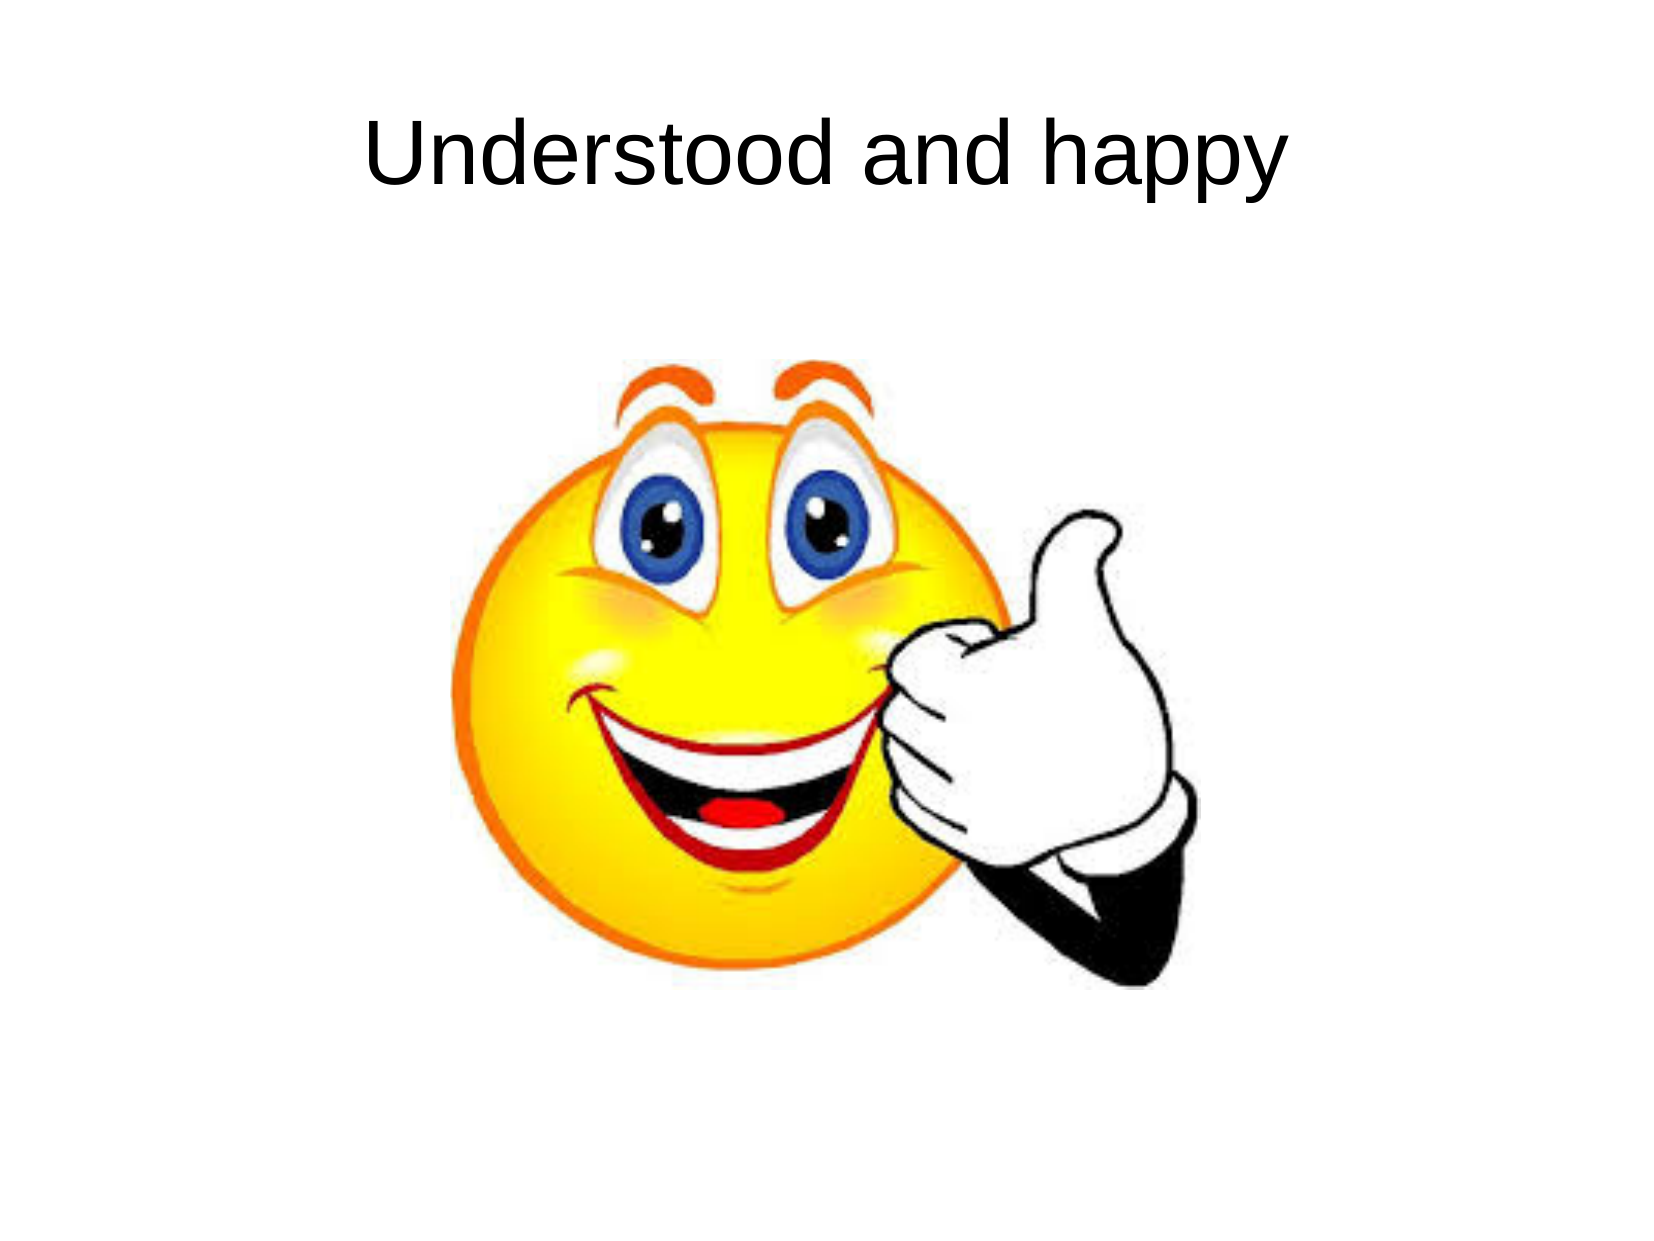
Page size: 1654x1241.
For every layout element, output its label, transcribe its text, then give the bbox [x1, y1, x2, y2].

picture [450, 359, 1201, 991]
title Understood and happy [82, 49, 1571, 257]
